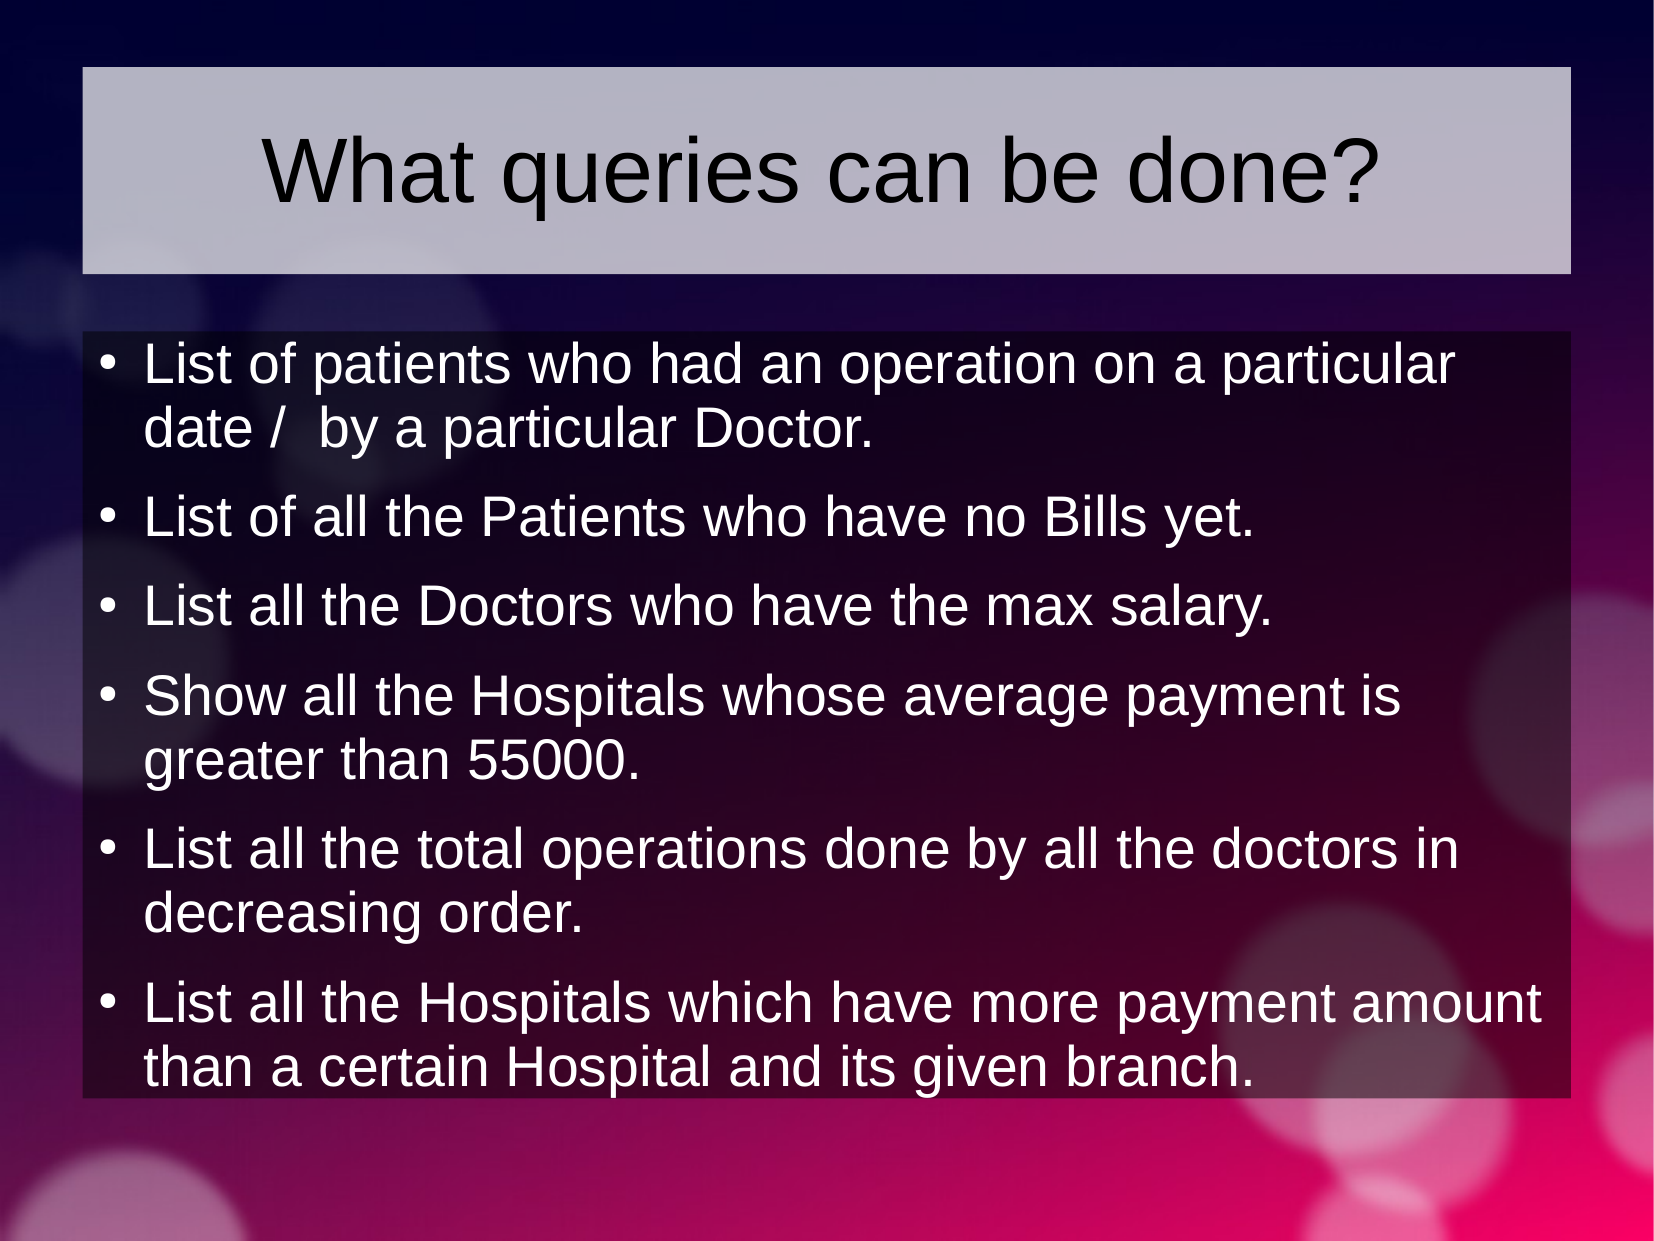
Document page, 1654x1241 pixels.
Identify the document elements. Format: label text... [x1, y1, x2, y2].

title What queries can be done? [82, 67, 1571, 275]
picture [0, 0, 1654, 1241]
list List of patients who had an operation on a particular date / by a particular Doctor. List of all the Patients who have no Bills yet. List all the Doctors who have the max salary. Show all the Hospitals whose average payment is greater than 55000. List all the total operations done by all the doctors in decreasing order. List all the Hospitals which have more payment amount than a certain Hospital and its given branch. [82, 331, 1571, 1099]
